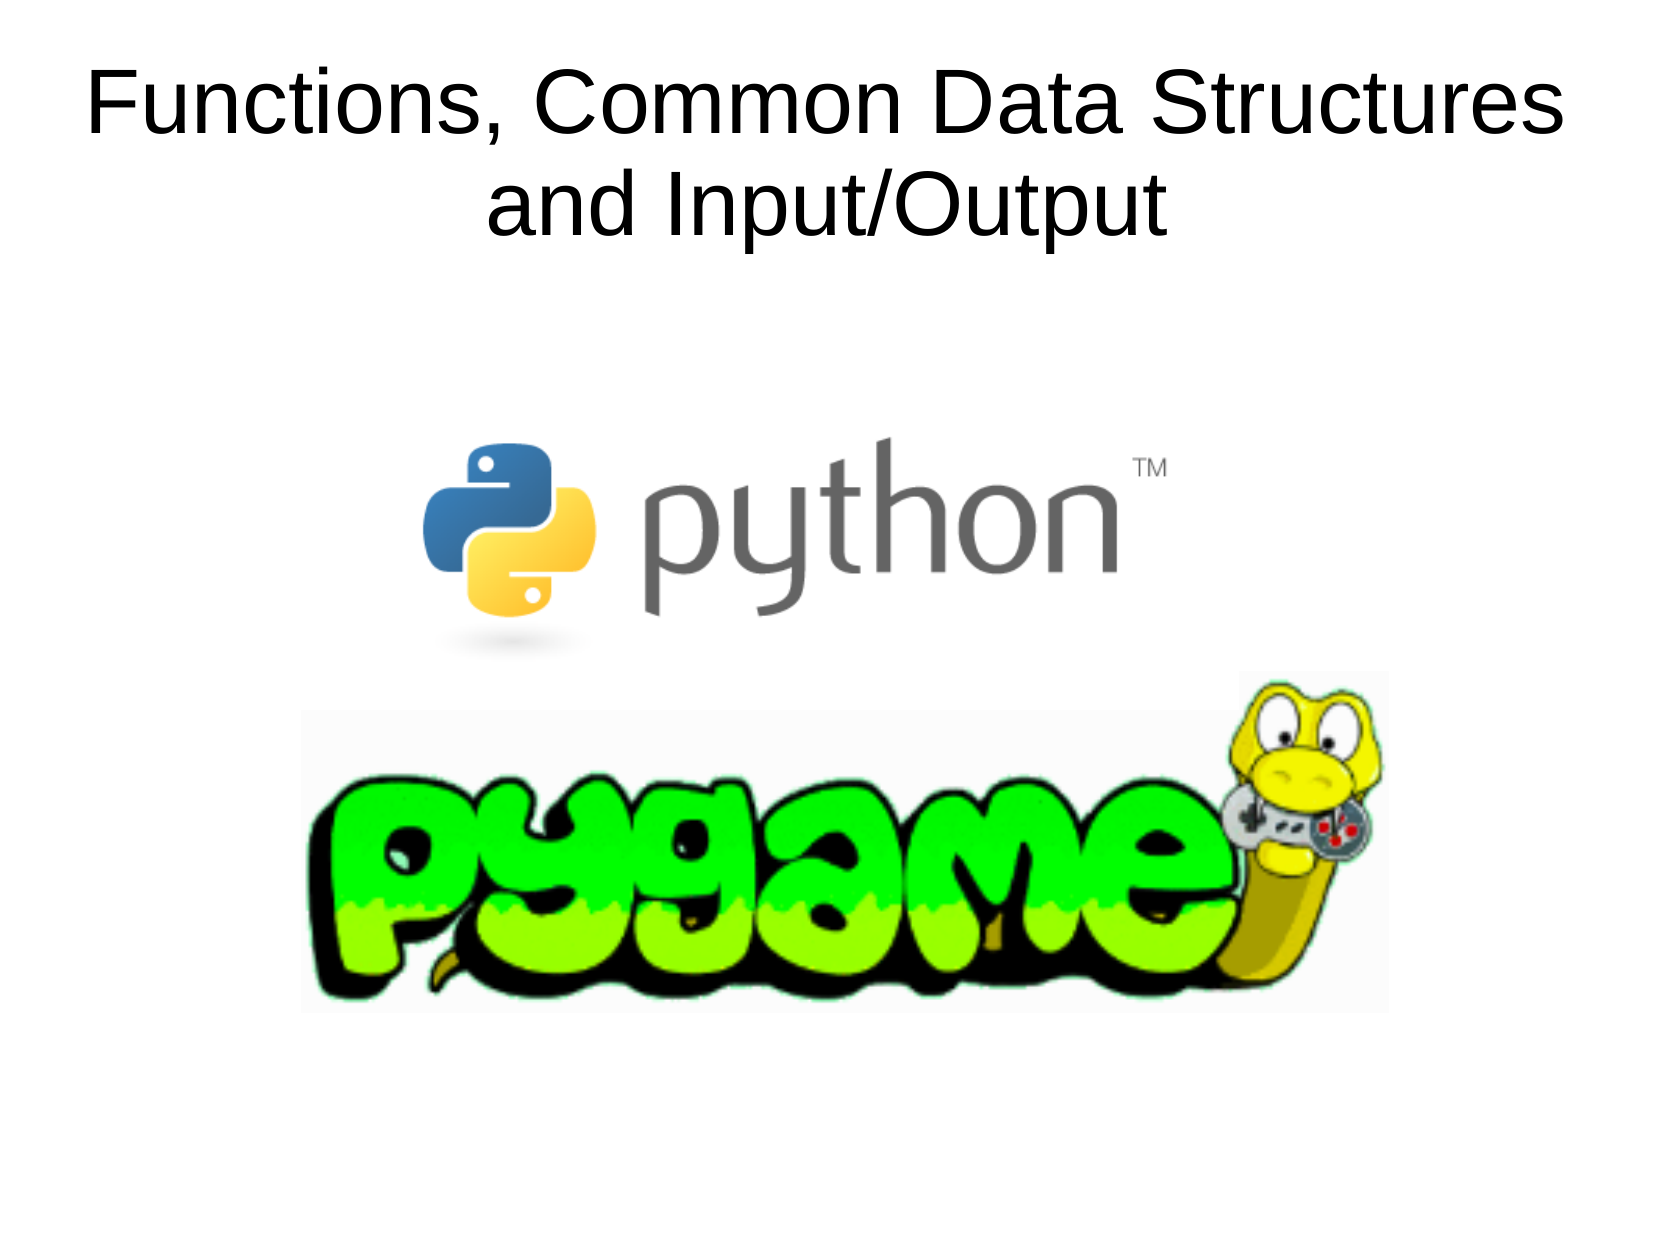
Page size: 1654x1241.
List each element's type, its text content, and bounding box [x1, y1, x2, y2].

title Functions, Common Data Structures and Input/Output [82, 49, 1571, 257]
picture [300, 392, 1389, 1013]
